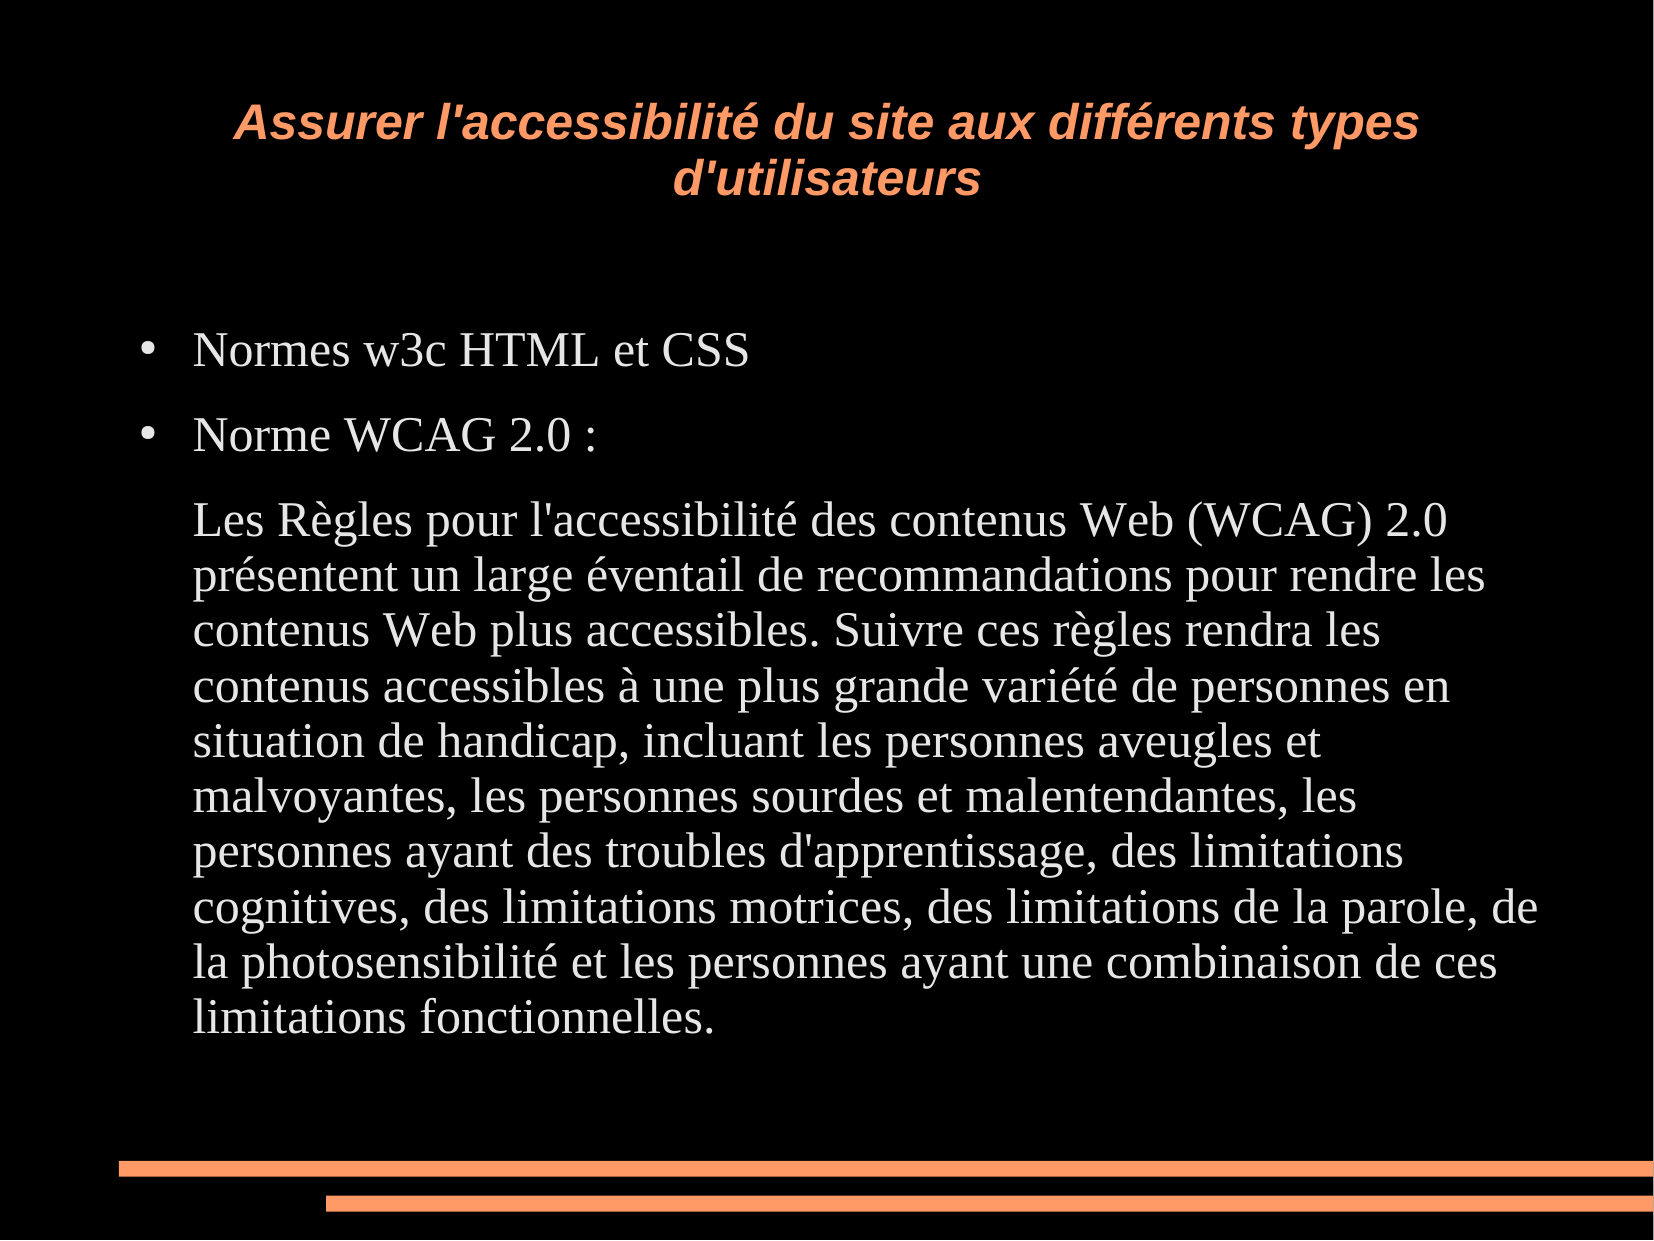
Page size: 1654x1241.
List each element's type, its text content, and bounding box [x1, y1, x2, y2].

list Normes w3c HTML et CSS Norme WCAG 2.0 : Les Règles pour l'accessibilité des contenus Web (WCAG) 2.0 présentent un large éventail de recommandations pour rendre les contenus Web plus accessibles. Suivre ces règles rendra les contenus accessibles à une plus grande variété de personnes en situation de handicap, incluant les personnes aveugles et malvoyantes, les personnes sourdes et malentendantes, les personnes ayant des troubles d'apprentissage, des limitations cognitives, des limitations motrices, des limitations de la parole, de la photosensibilité et les personnes ayant une combinaison de ces limitations fonctionnelles. [121, 322, 1561, 1132]
title Assurer l'accessibilité du site aux différents types d'utilisateurs [121, 46, 1534, 254]
